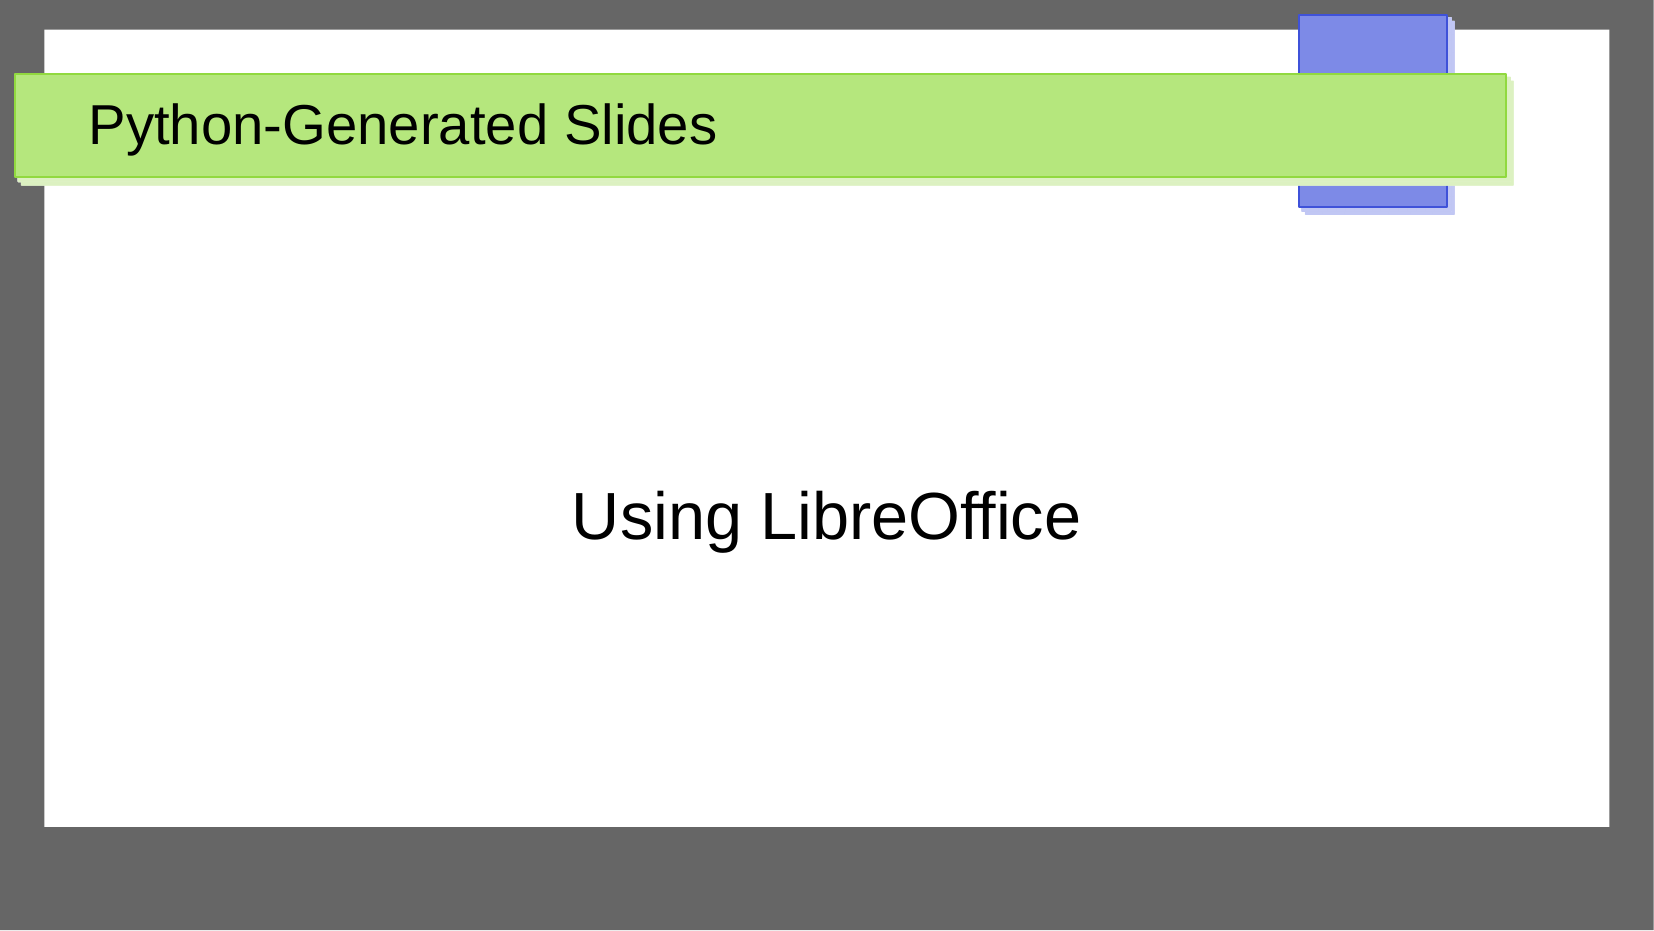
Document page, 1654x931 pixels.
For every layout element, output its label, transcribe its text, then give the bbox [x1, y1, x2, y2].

title Python-Generated Slides [88, 73, 1506, 178]
subtitle Using LibreOffice [88, 221, 1565, 813]
